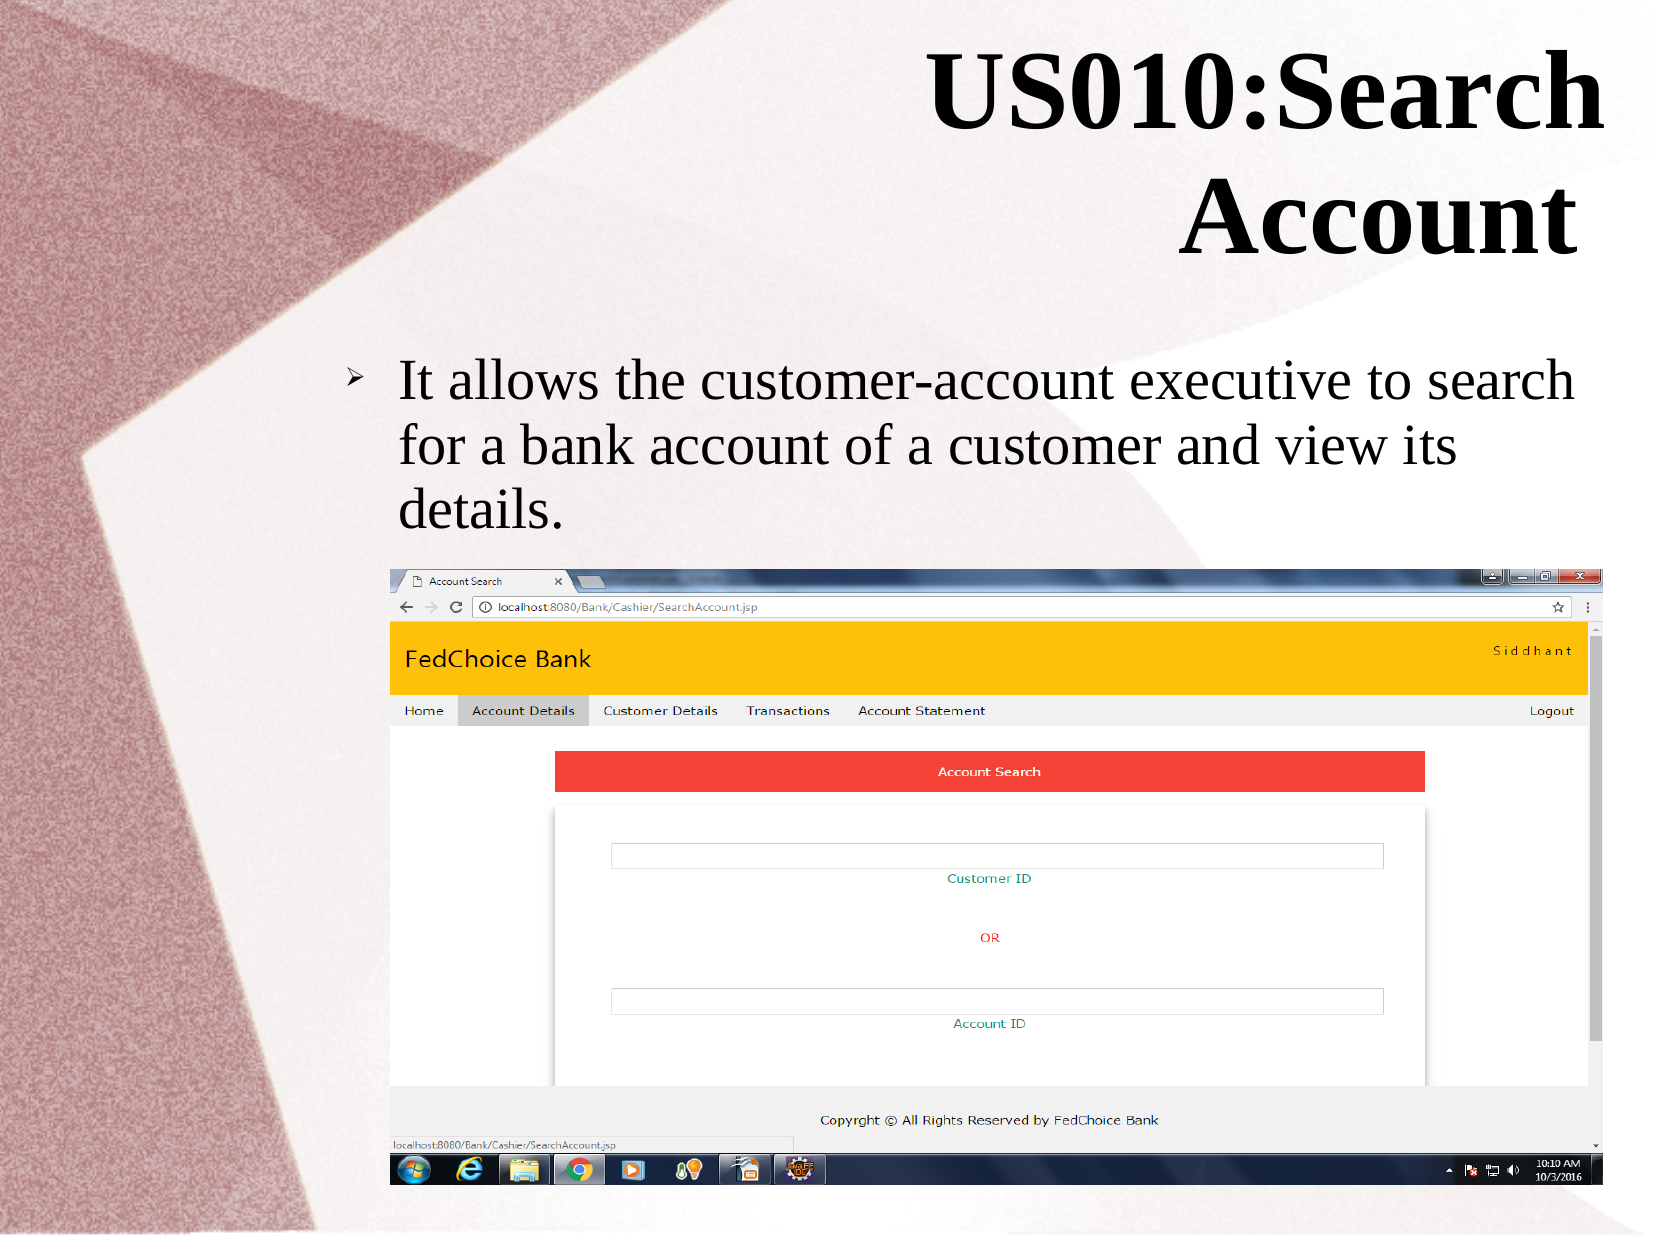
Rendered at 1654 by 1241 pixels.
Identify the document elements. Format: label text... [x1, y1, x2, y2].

list It allows the customer-account executive to search for a bank account of a customer and view its details. [327, 292, 1603, 918]
picture [0, 0, 1654, 1241]
title US010:Search Account [596, 28, 1607, 278]
